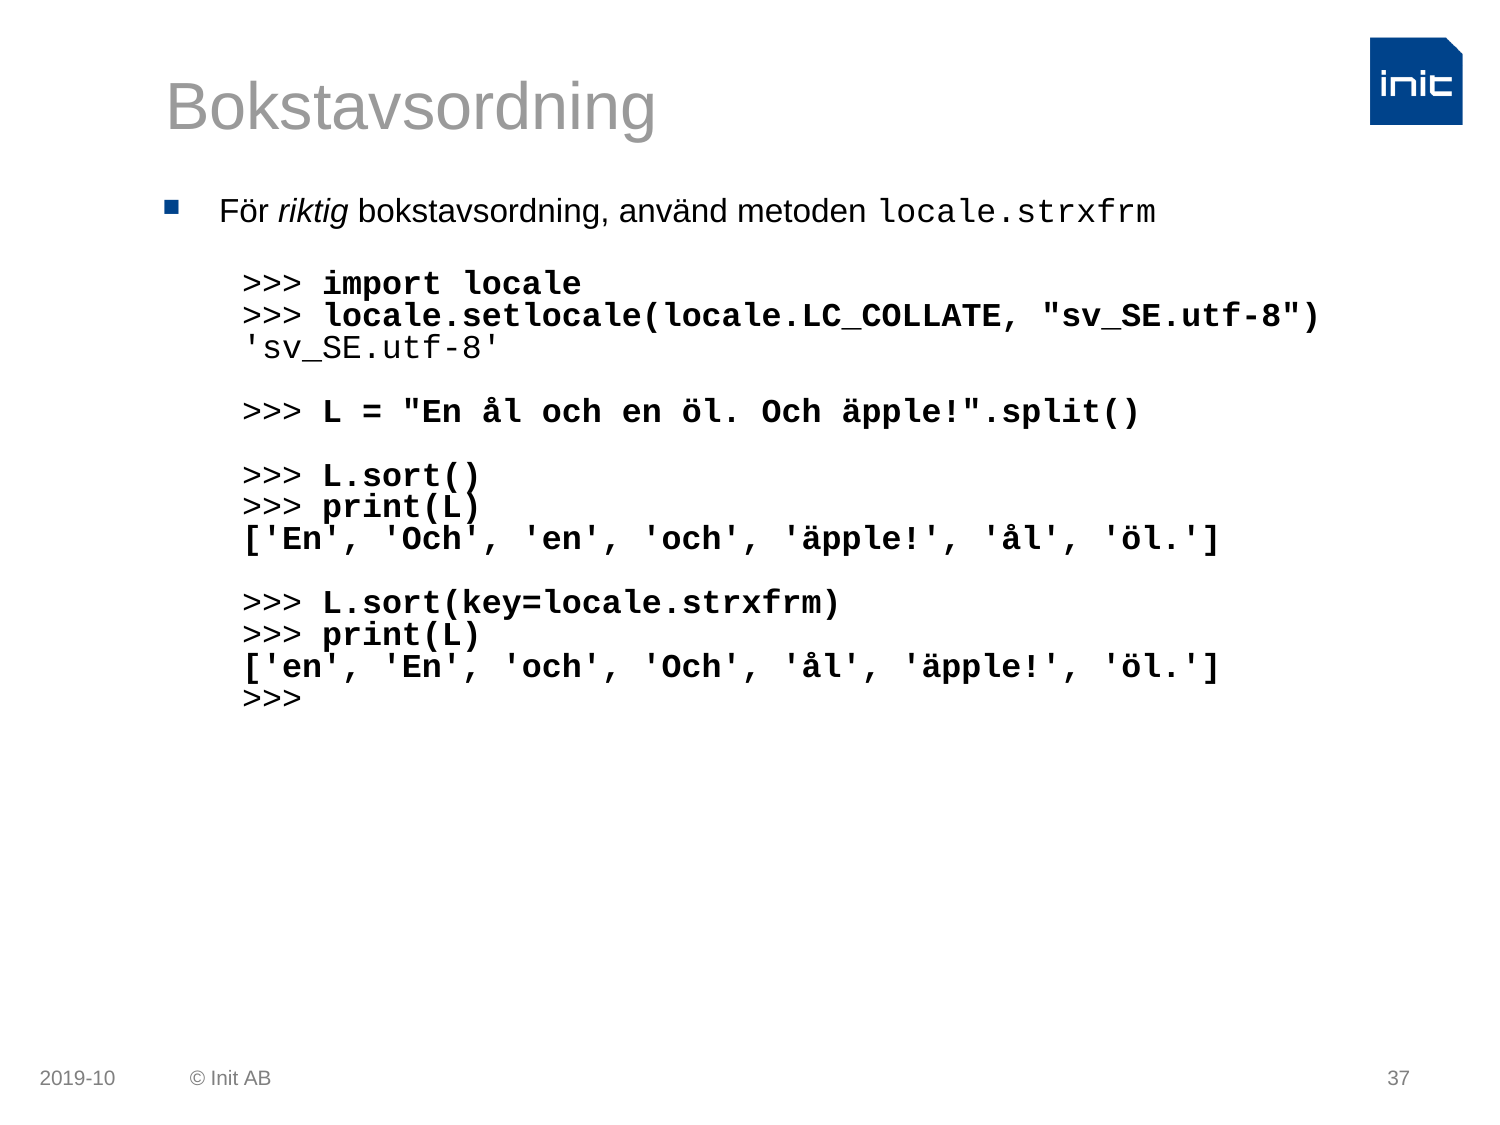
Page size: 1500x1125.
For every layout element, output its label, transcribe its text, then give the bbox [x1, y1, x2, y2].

text_box <nummer> [1350, 1037, 1426, 1098]
text_box För riktig bokstavsordning, använd metoden locale.strxfrm >>> import locale >>> locale.setlocale(locale.LC_COLLATE, "sv_SE.utf-8") 'sv_SE.utf-8' >>> L = "En ål och en öl. Och äpple!".split() >>> L.sort() >>> print(L) ['En', 'Och', 'en', 'och', 'äpple!', 'ål', 'öl.'] >>> L.sort(key=locale.strxfrm) >>> print(L) ['en', 'En', 'och', 'Och', 'ål', 'äpple!', 'öl.'] >>> [150, 189, 1351, 977]
picture [1370, 37, 1463, 125]
text_box Bokstavsordning [150, 0, 1351, 151]
text_box © Init AB [174, 1037, 1326, 1098]
text_box 2019-10 [24, 1037, 151, 1098]
